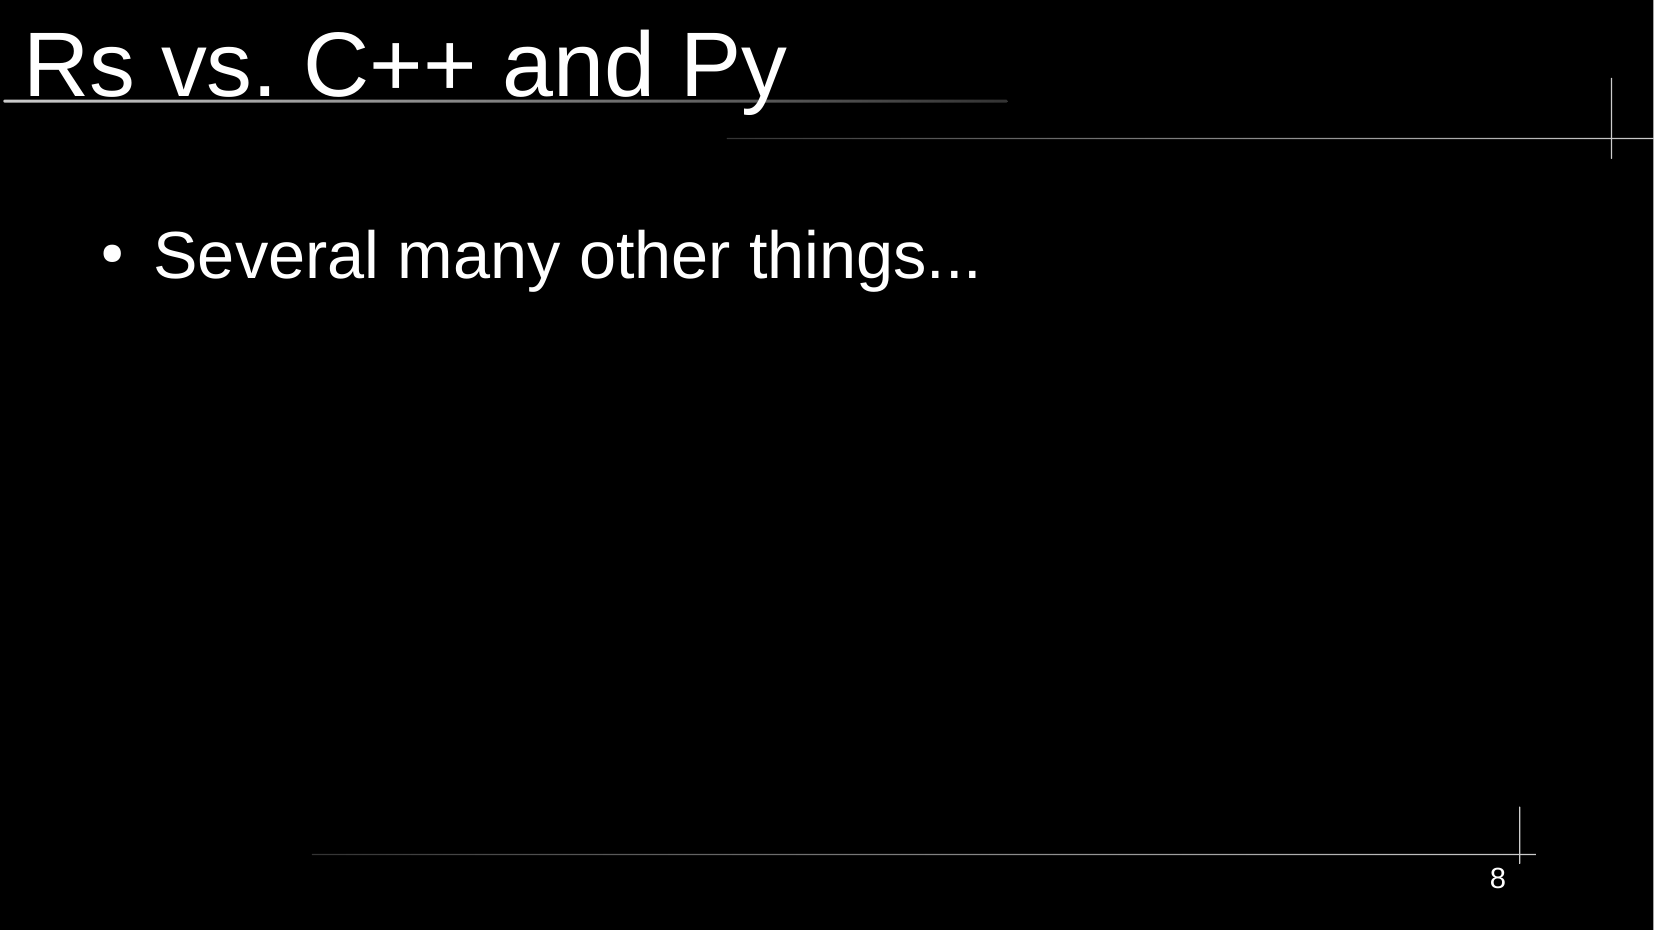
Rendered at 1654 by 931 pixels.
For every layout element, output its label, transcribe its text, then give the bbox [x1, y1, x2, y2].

title Rs vs. C++ and Py [23, 11, 1589, 119]
list Several many other things... [82, 217, 1571, 758]
